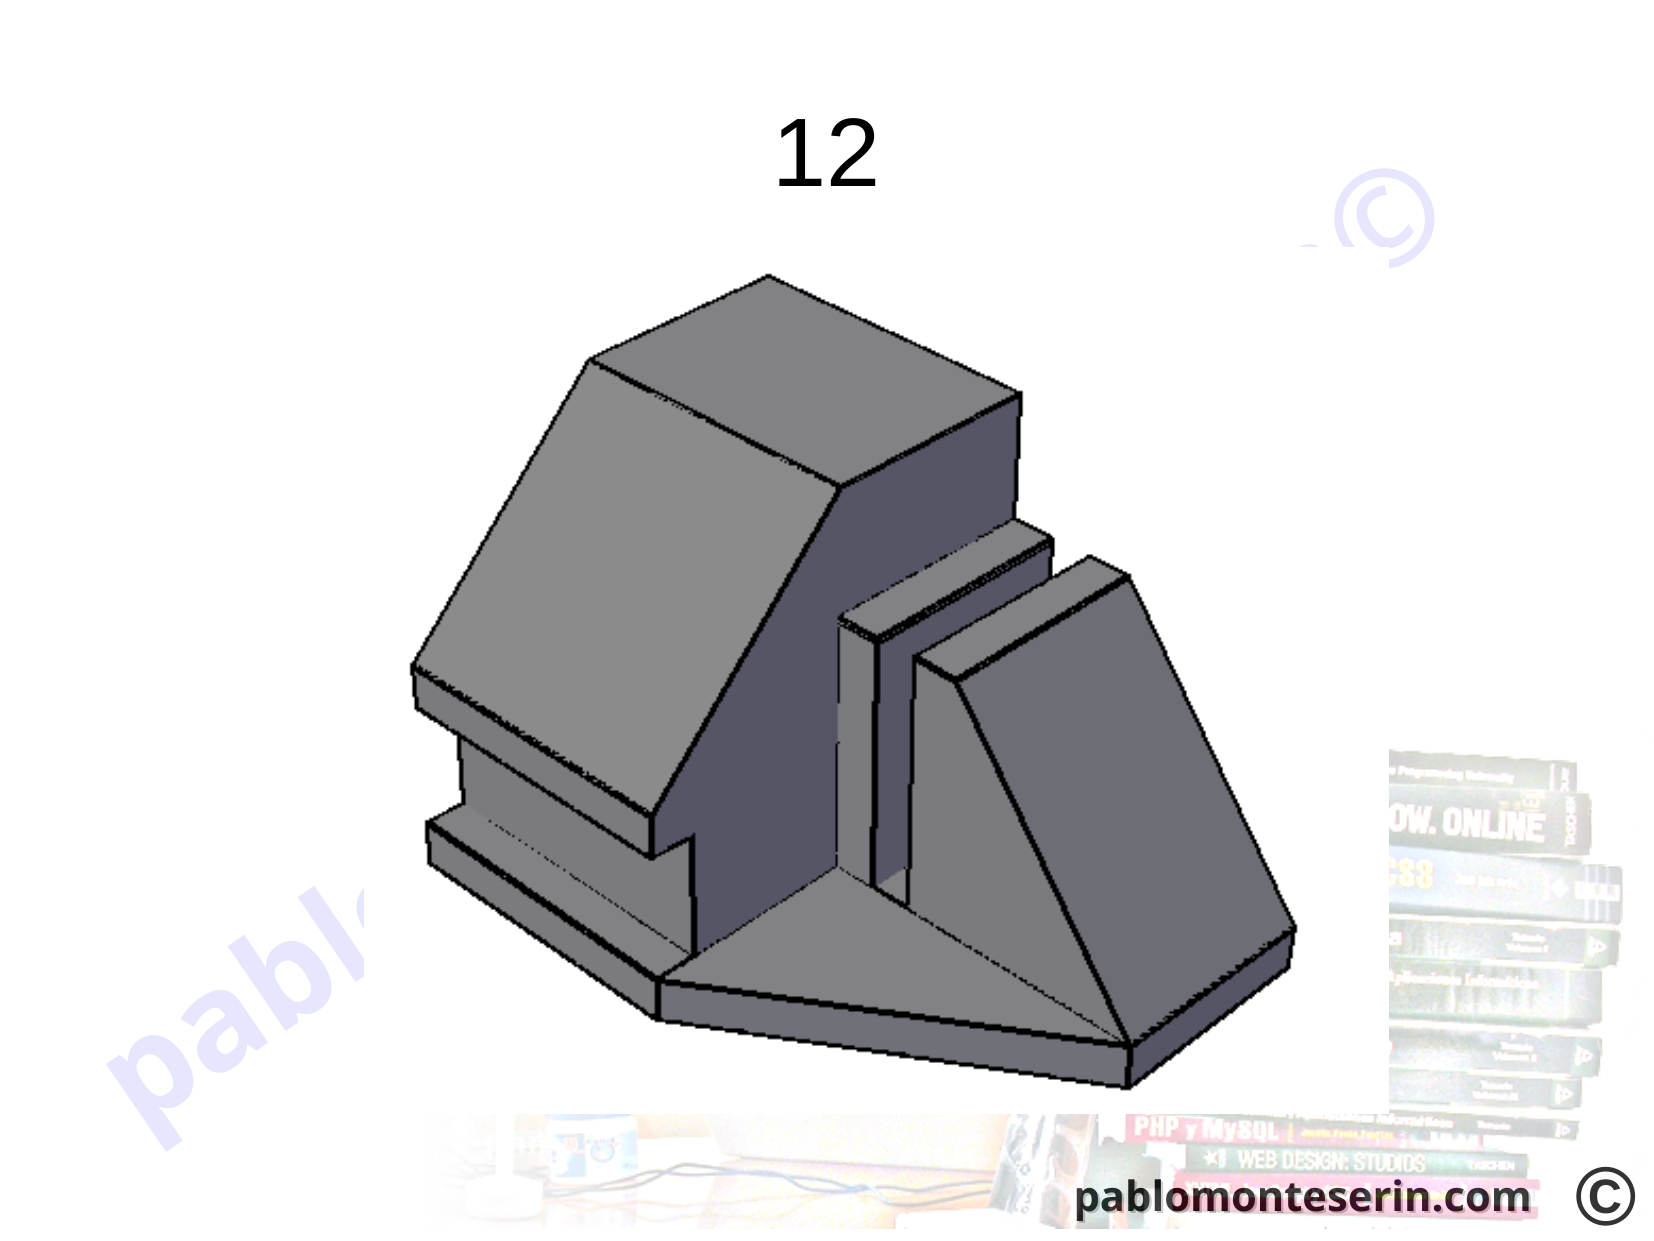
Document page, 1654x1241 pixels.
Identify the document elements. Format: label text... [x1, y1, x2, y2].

title 12 [82, 49, 1571, 257]
picture [364, 247, 1654, 1229]
